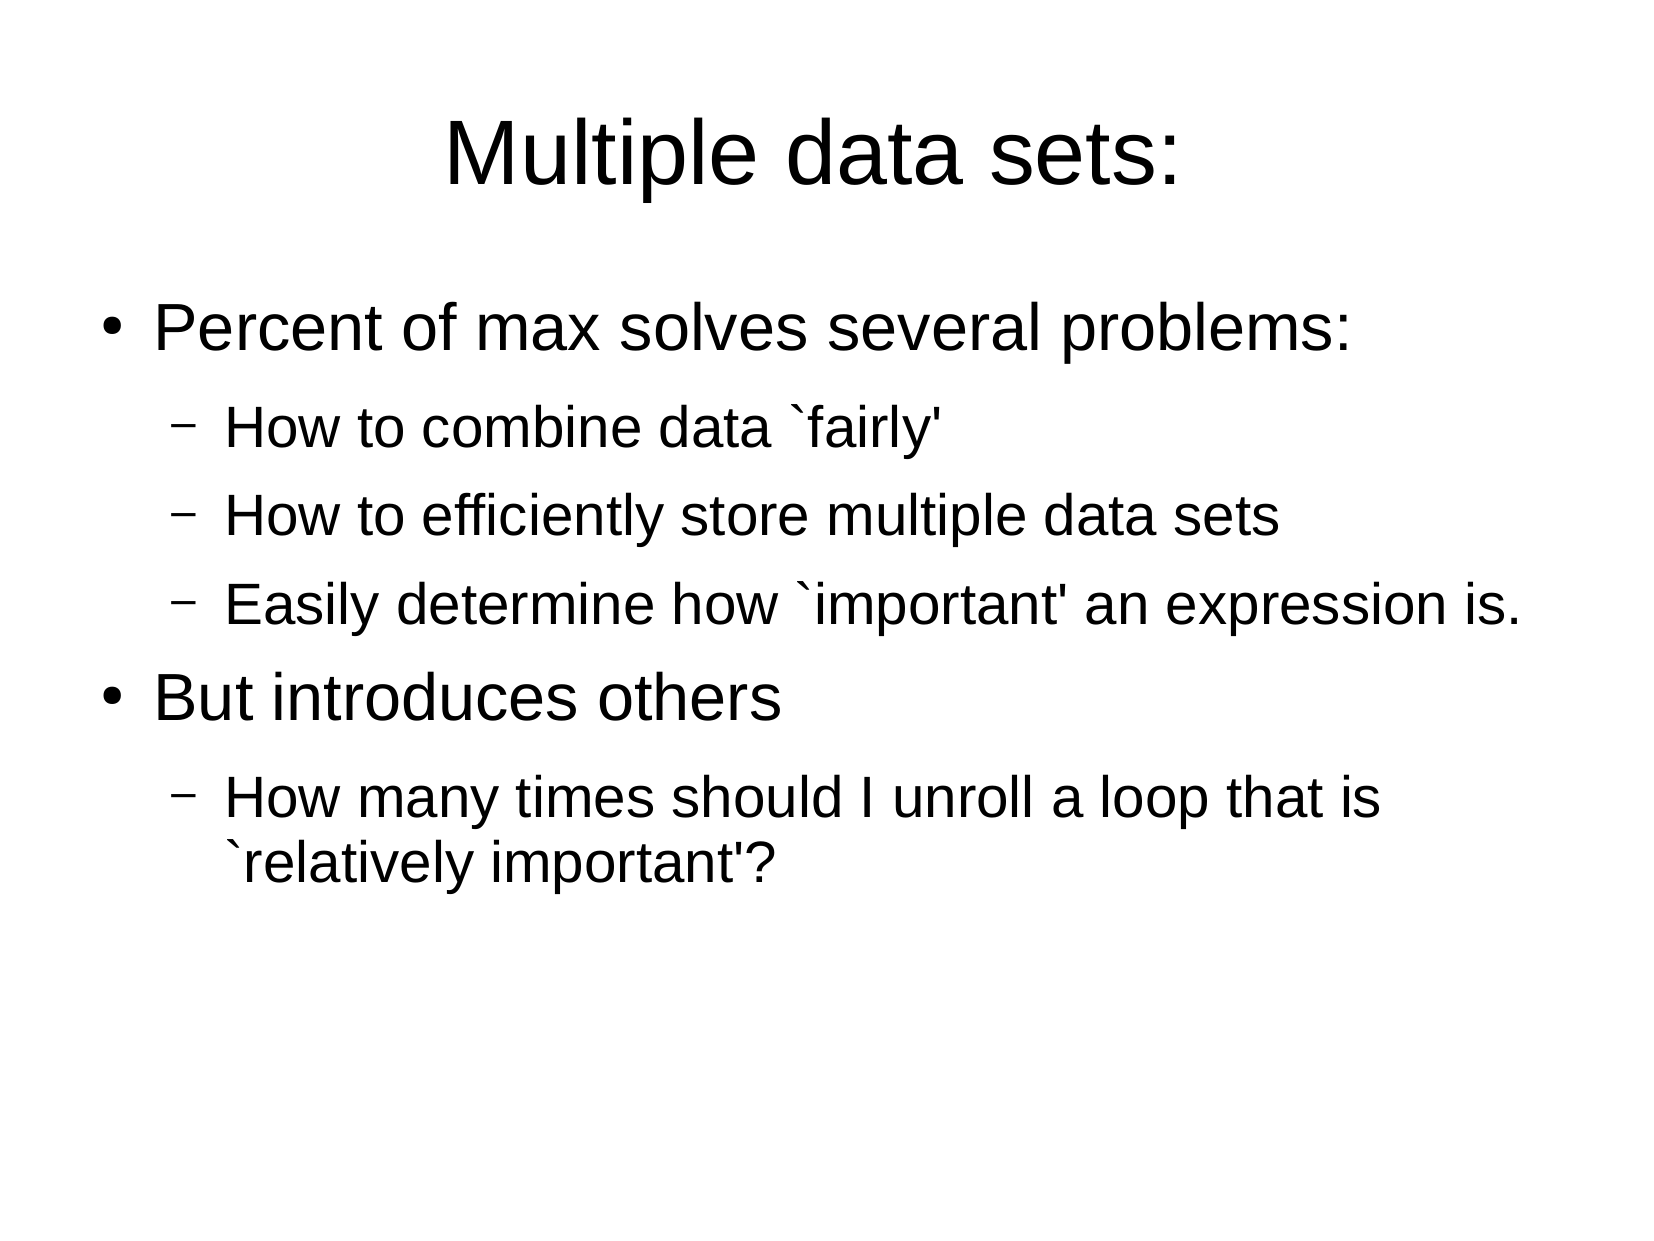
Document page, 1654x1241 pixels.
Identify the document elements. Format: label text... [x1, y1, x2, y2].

list Percent of max solves several problems: How to combine data `fairly' How to efficiently store multiple data sets Easily determine how `important' an expression is. But introduces others How many times should I unroll a loop that is `relatively important'? [82, 290, 1571, 1010]
title Multiple data sets: [82, 49, 1571, 257]
